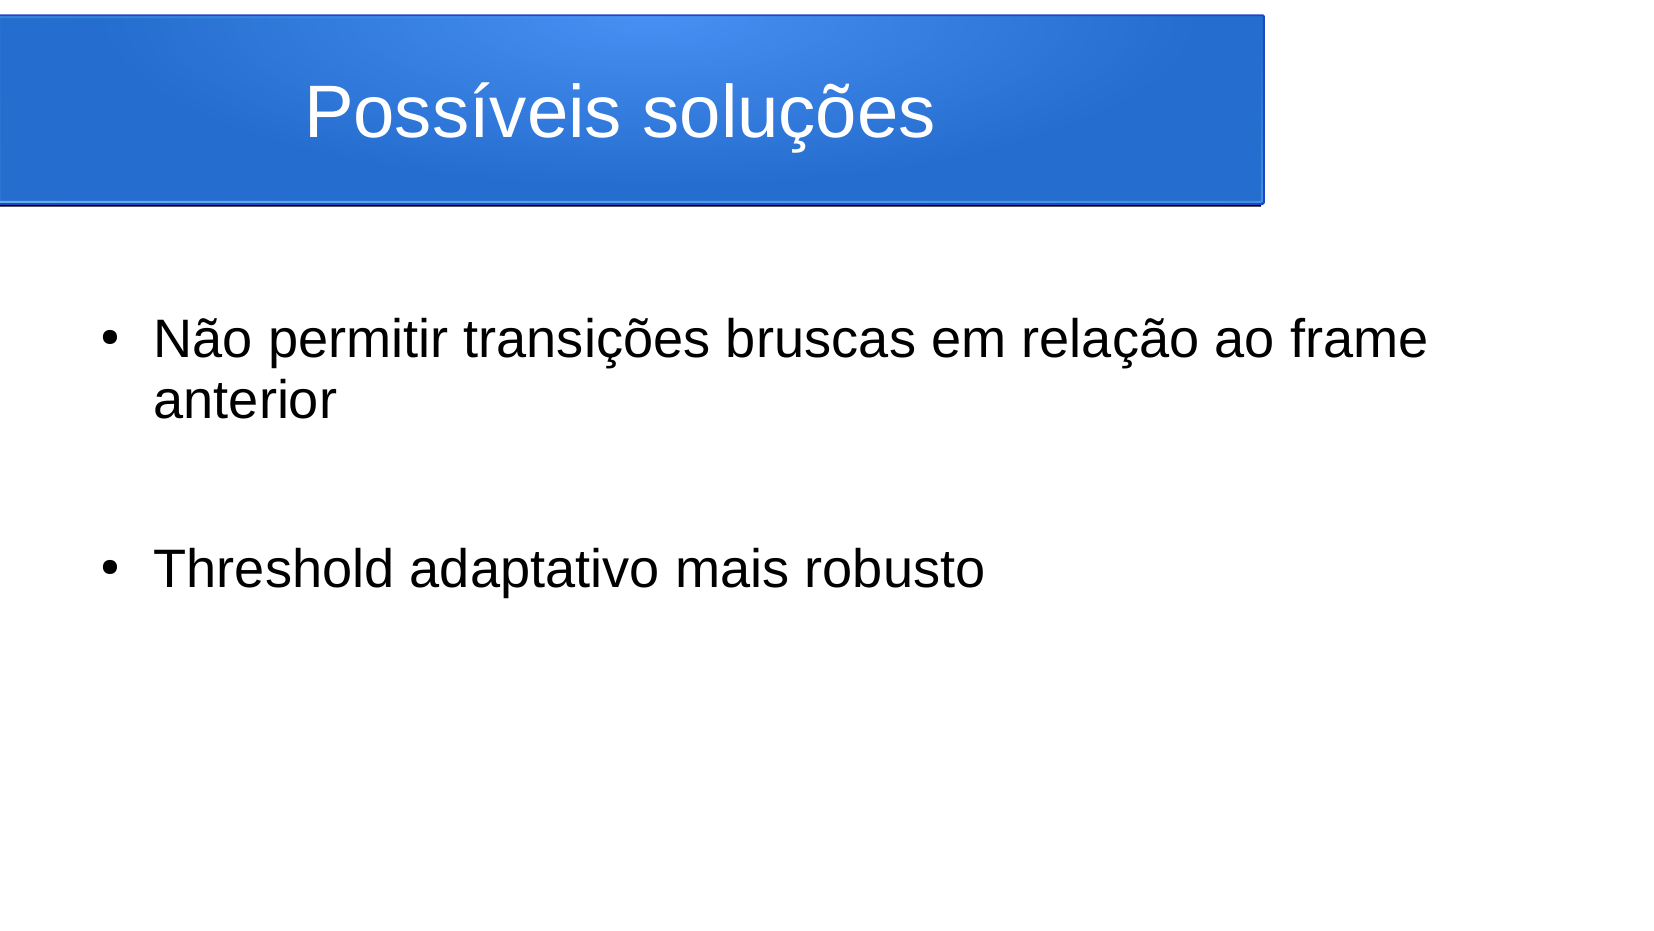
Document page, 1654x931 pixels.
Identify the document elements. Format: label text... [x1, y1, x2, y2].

title Possíveis soluções [82, 35, 1235, 189]
list Não permitir transições bruscas em relação ao frame anterior Threshold adaptativo mais robusto [82, 224, 1571, 764]
